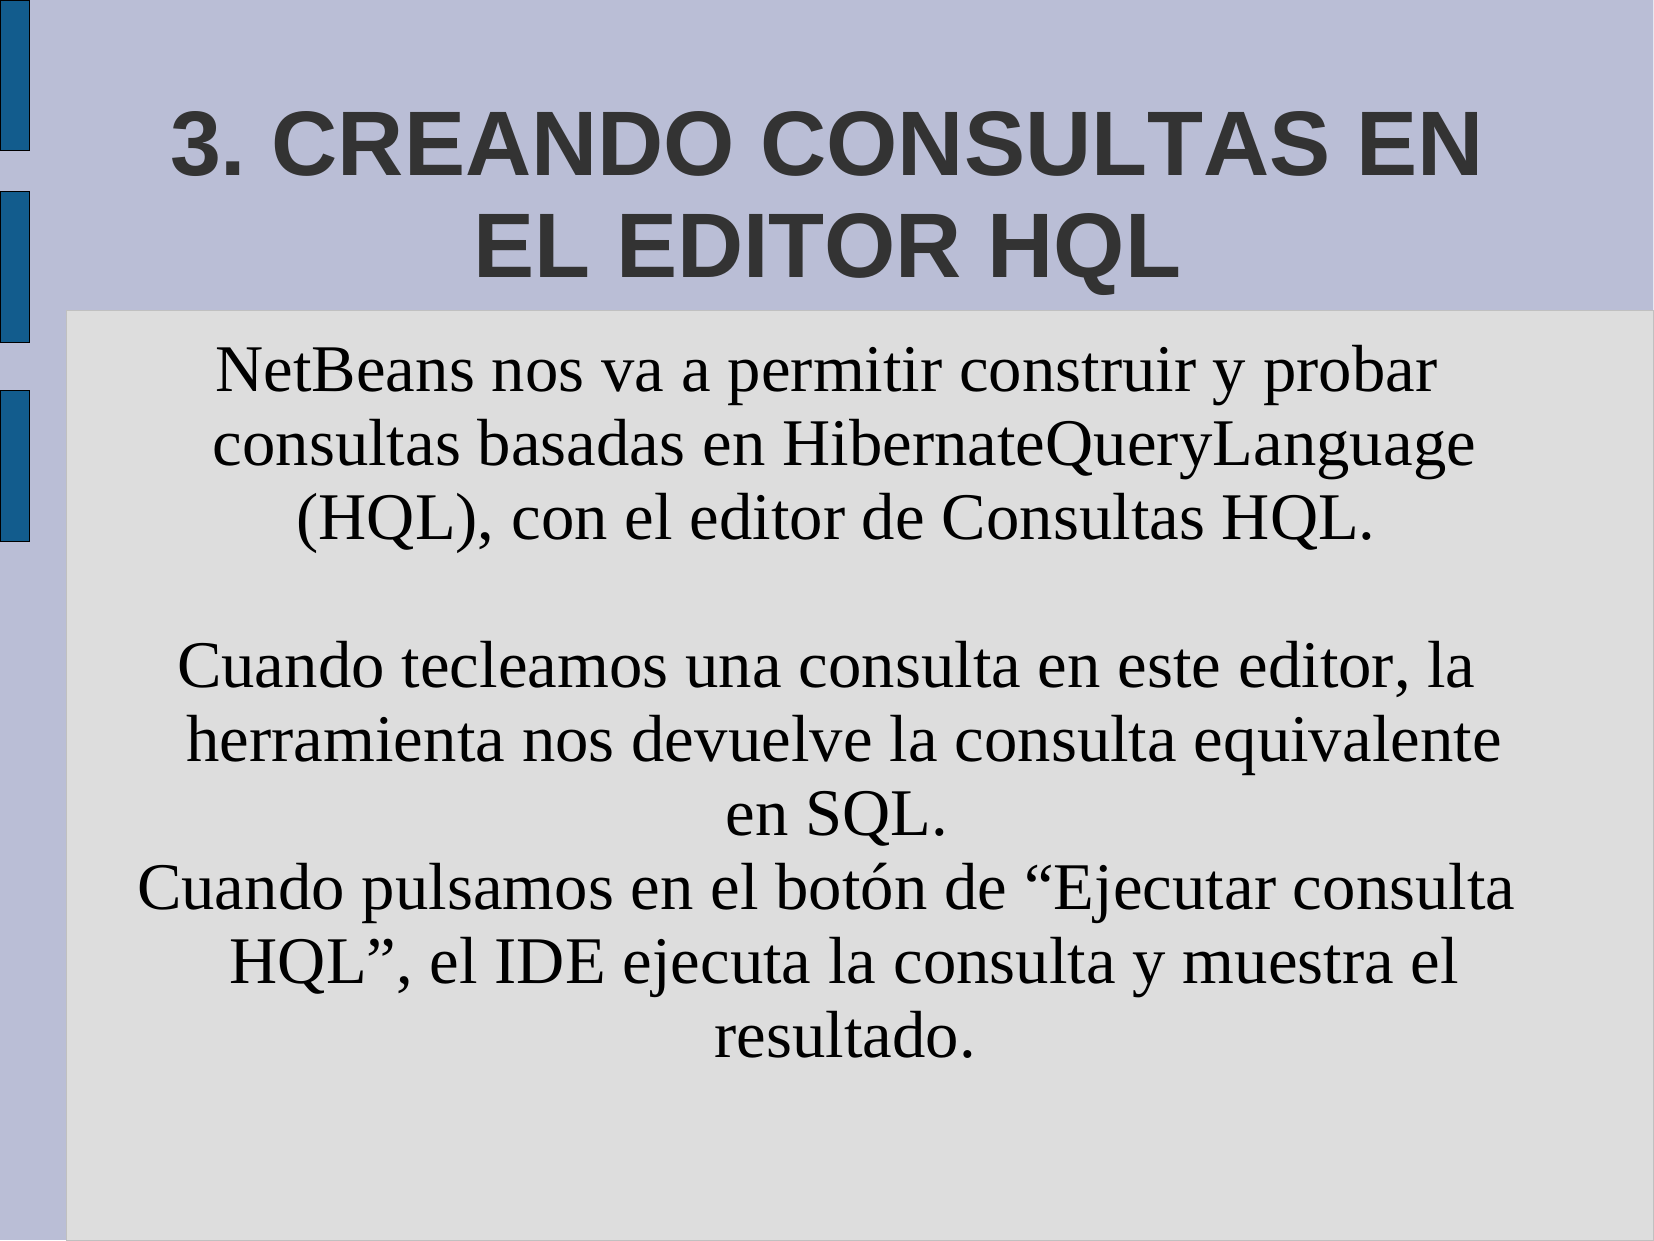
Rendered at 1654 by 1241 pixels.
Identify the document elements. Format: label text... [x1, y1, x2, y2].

title 3. CREANDO CONSULTAS EN EL EDITOR HQL [121, 92, 1534, 298]
subtitle NetBeans nos va a permitir construir y probar consultas basadas en HibernateQueryLanguage (HQL), con el editor de Consultas HQL. Cuando tecleamos una consulta en este editor, la herramienta nos devuelve la consulta equivalente en SQL. Cuando pulsamos en el botón de “Ejecutar consulta HQL”, el IDE ejecuta la consulta y muestra el resultado. [121, 318, 1534, 1086]
